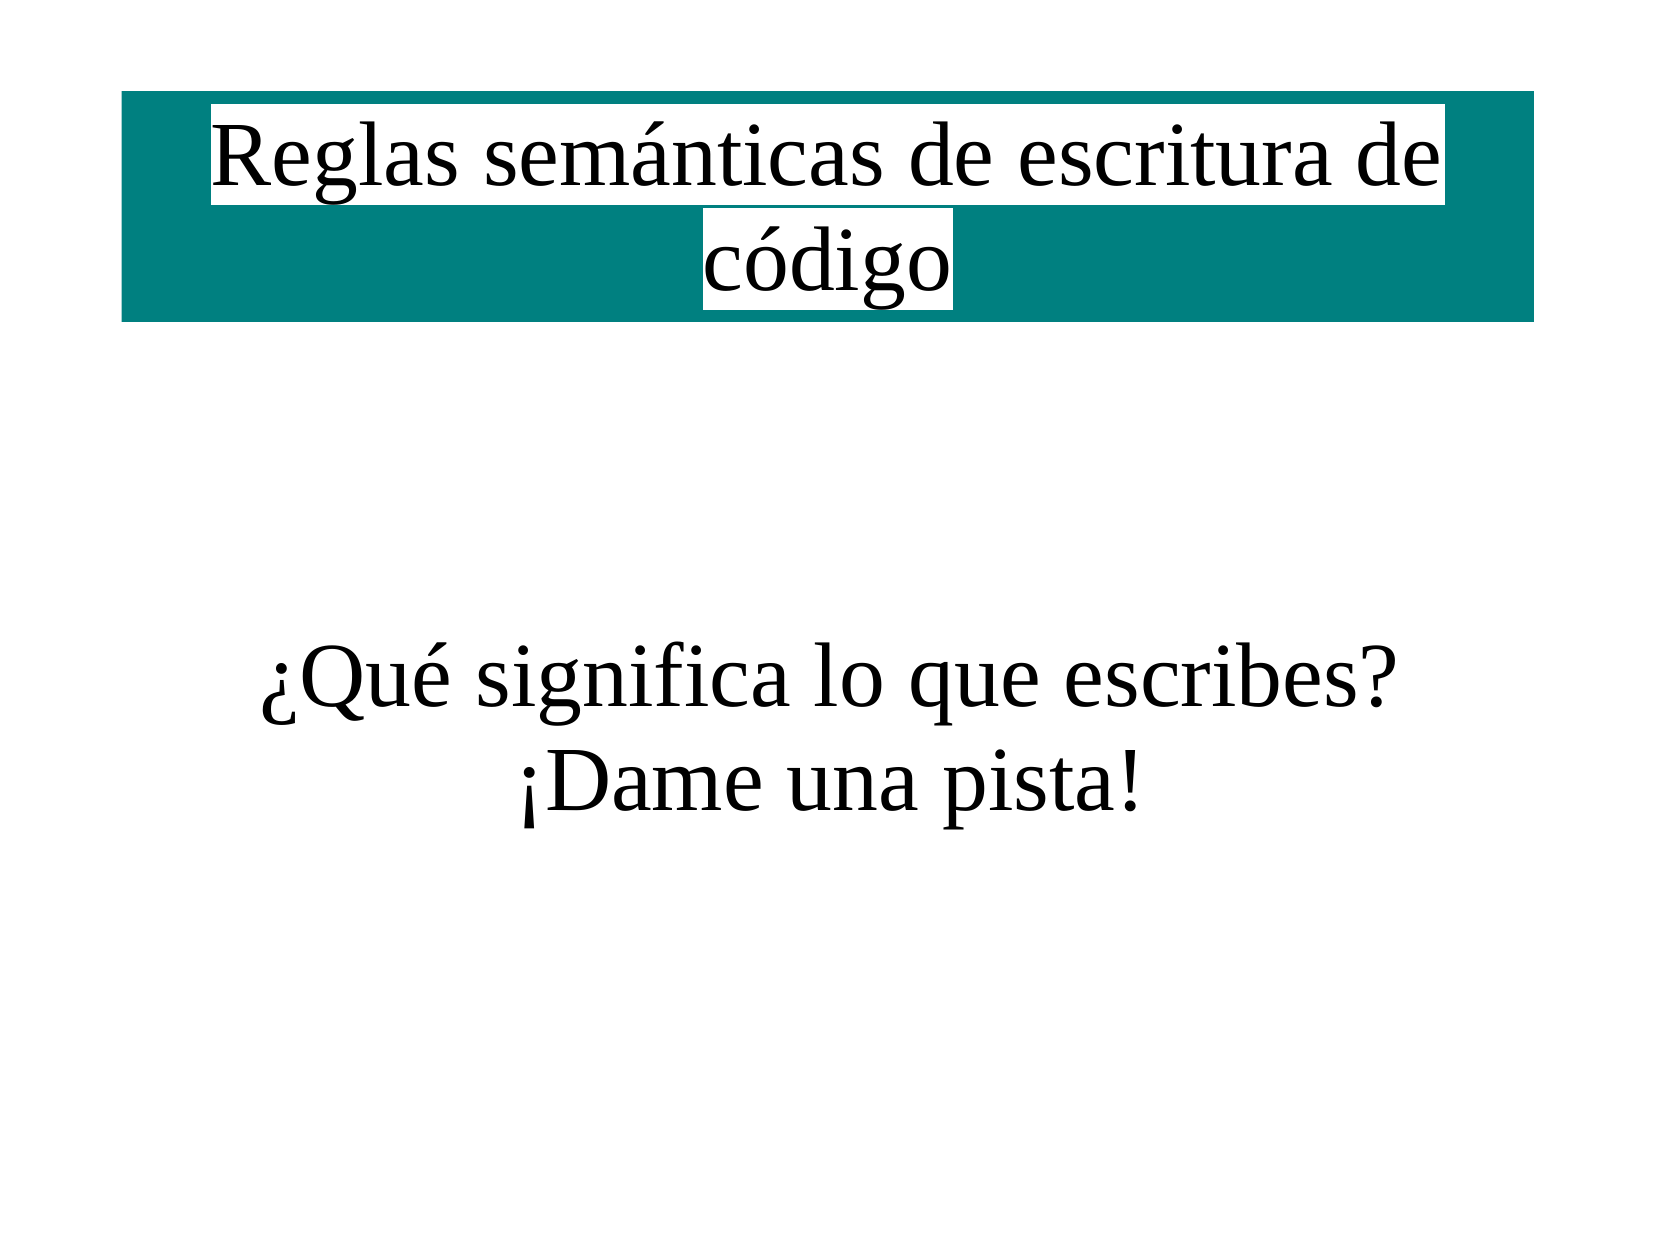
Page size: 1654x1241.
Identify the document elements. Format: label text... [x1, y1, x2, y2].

text_box ¿Qué significa lo que escribes? ¡Dame una pista! [124, 622, 1537, 832]
title Reglas semánticas de escritura de código [121, 91, 1534, 322]
